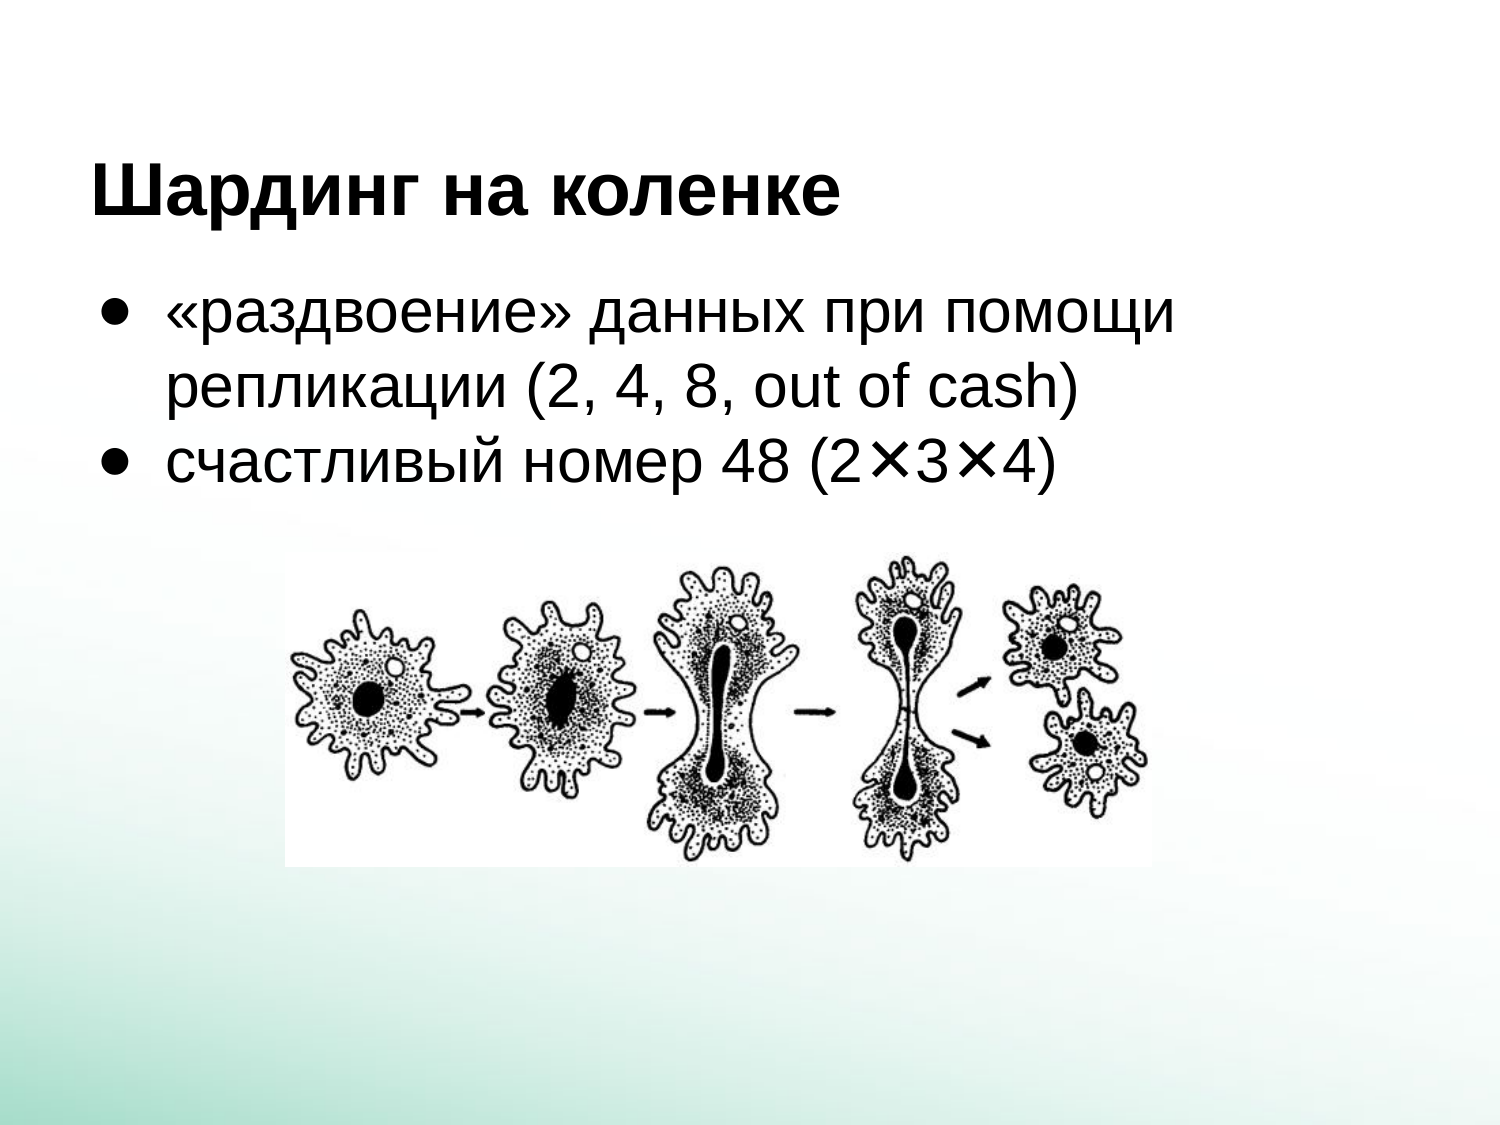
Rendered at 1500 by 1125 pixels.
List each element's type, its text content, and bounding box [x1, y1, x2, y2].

list «раздвоение» данных при помощи репликации (2, 4, 8, out of cash) счастливый номер 48 (2✕3✕4) [75, 255, 1425, 867]
title Шардинг на коленке [75, 104, 1425, 246]
picture [0, 0, 1500, 1125]
